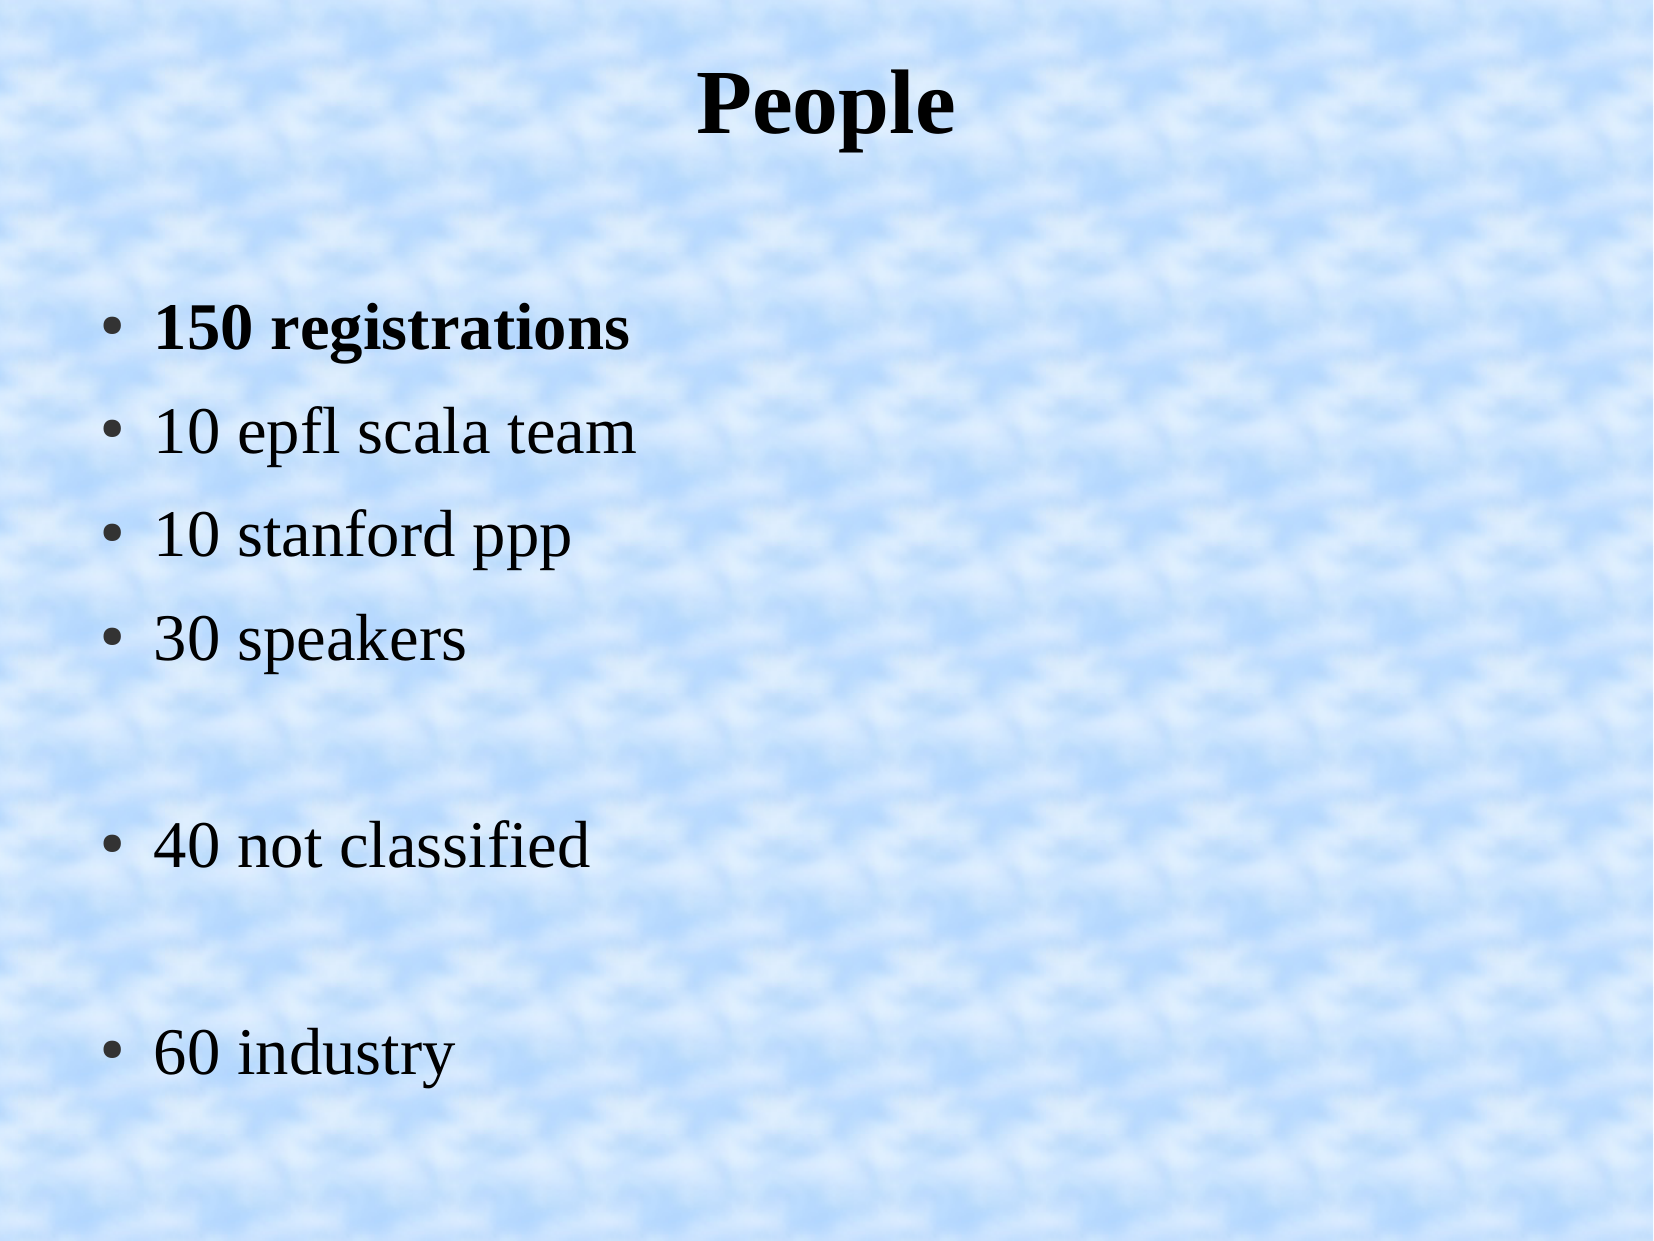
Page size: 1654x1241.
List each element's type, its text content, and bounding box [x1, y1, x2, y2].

list 150 registrations 10 epfl scala team 10 stanford ppp 30 speakers 40 not classified 60 industry [82, 290, 1571, 1110]
title People [82, 51, 1571, 255]
picture [0, 0, 1654, 1241]
